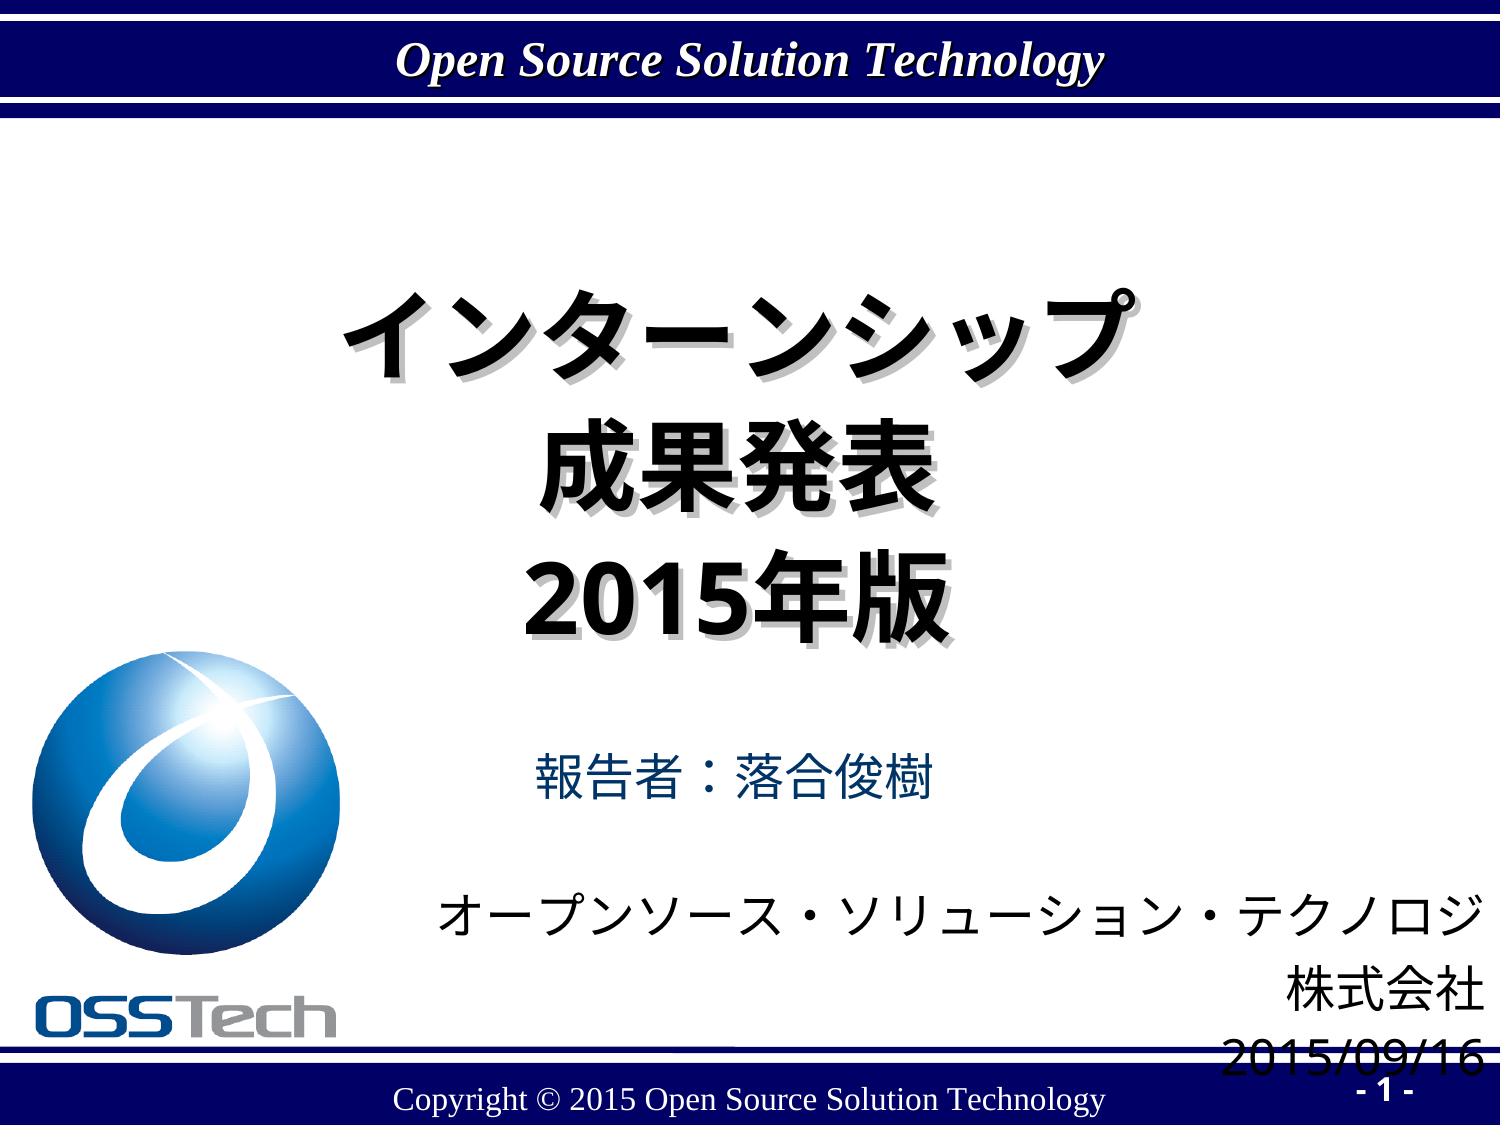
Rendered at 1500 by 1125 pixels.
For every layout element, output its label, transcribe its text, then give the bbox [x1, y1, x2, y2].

text_box 報告者：落合俊樹 [519, 730, 985, 796]
text_box オープンソース・ソリューション・テクノロジ株式会社 2015/09/16 [383, 869, 1500, 1085]
title インターンシップ 成果発表 2015年版 [102, 247, 1373, 683]
picture [29, 649, 343, 1040]
